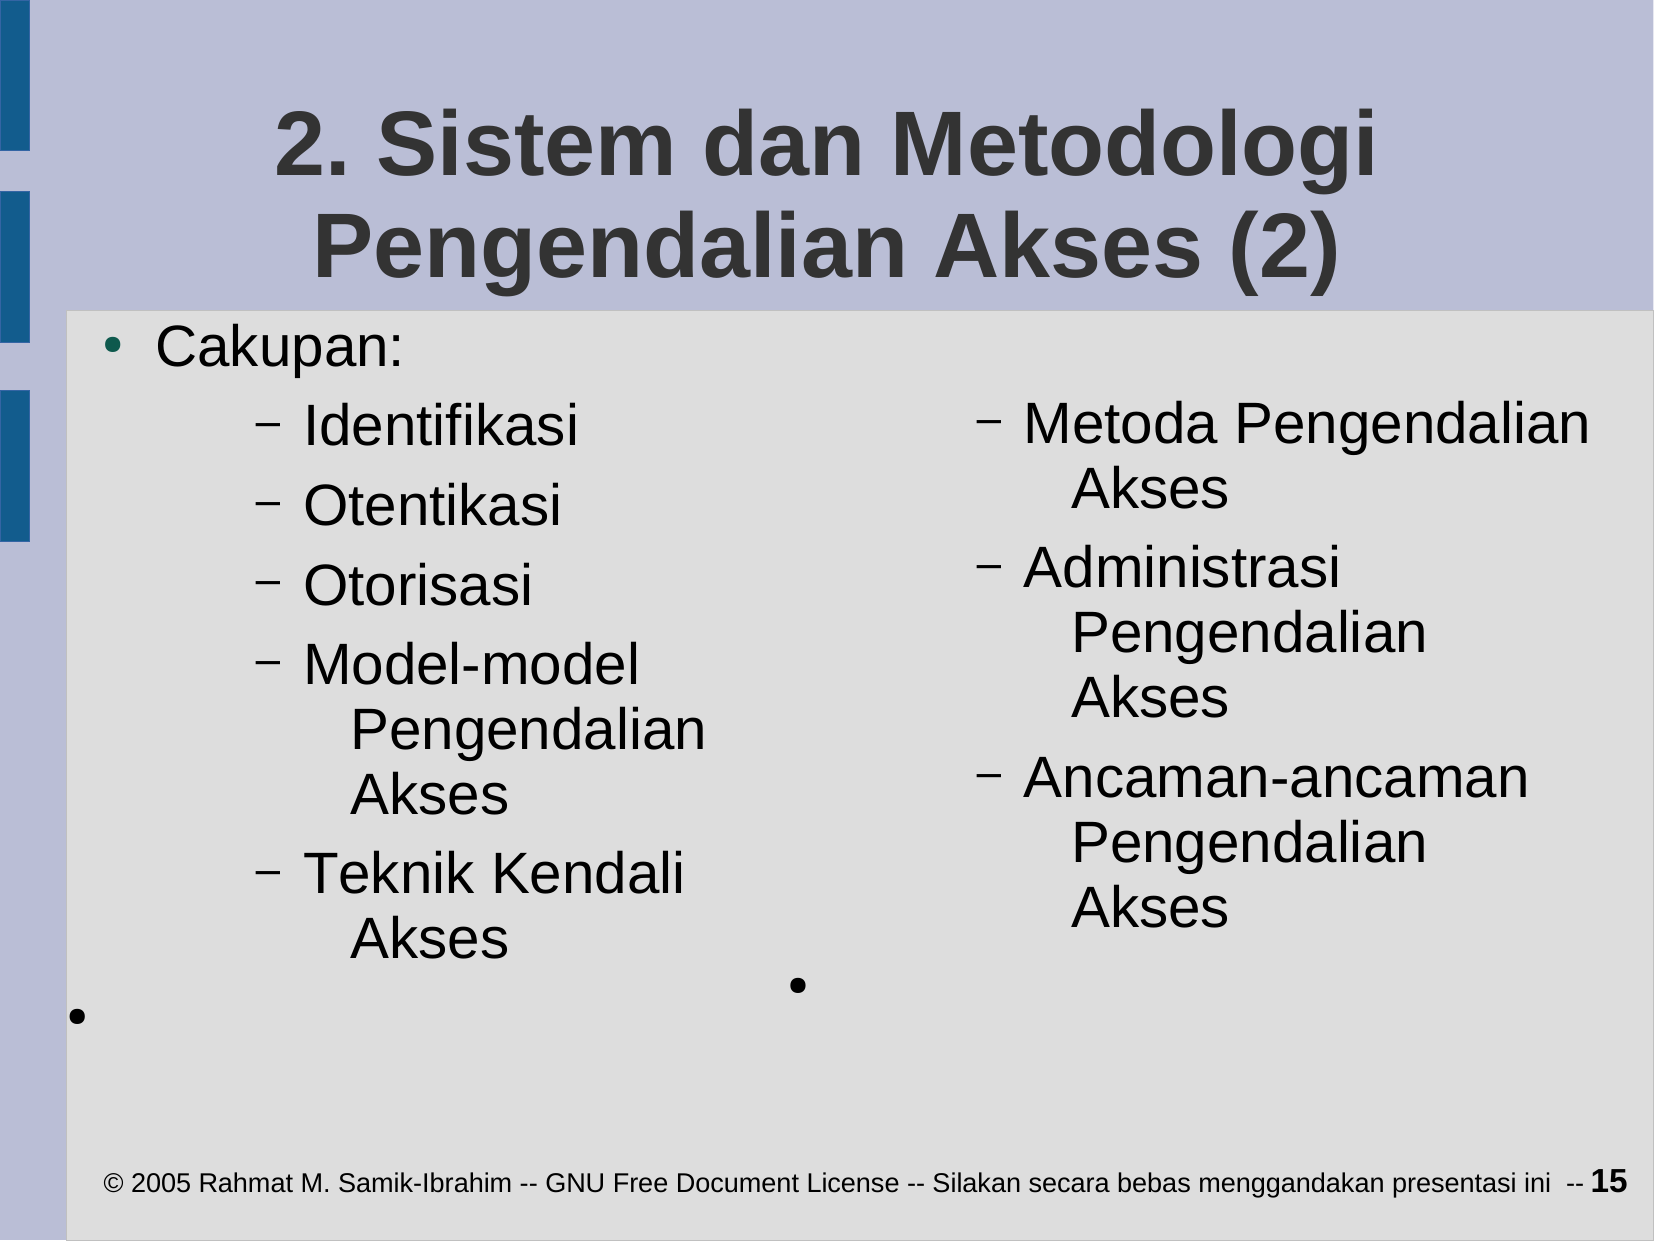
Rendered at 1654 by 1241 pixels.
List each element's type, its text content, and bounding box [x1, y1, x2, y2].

title 2. Sistem dan Metodologi Pengendalian Akses (2) [121, 91, 1534, 299]
list Cakupan: Identifikasi Otentikasi Otorisasi Model-model Pengendalian Akses Teknik Kendali Akses [66, 313, 821, 1095]
list Metoda Pengendalian Akses Administrasi Pengendalian Akses Ancaman-ancaman Pengendalian Akses [787, 390, 1599, 906]
